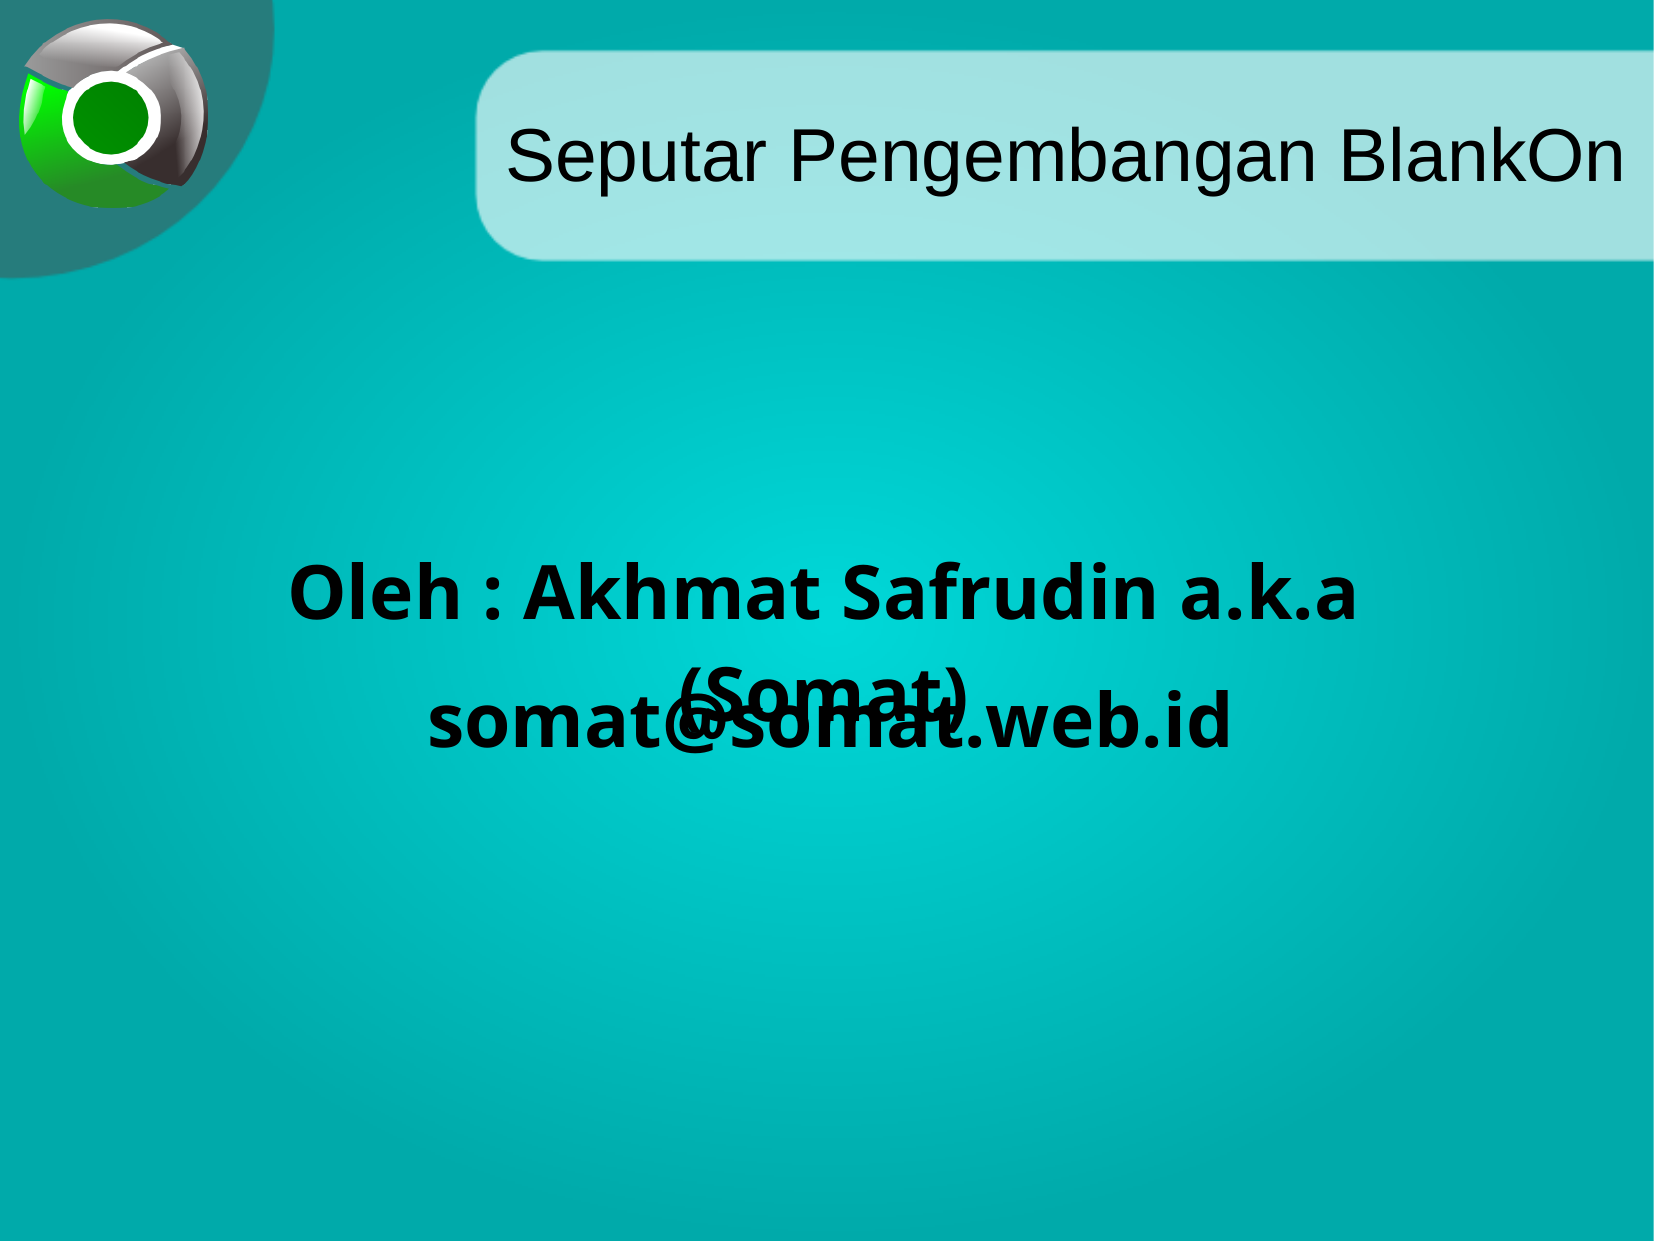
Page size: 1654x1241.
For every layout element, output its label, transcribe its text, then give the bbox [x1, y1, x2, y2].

list somat@somat.web.id [424, 667, 1238, 764]
list Oleh : Akhmat Safrudin a.k.a (Somat) [205, 538, 1443, 636]
picture [0, 0, 1654, 1241]
title Seputar Pengembangan BlankOn [505, 108, 1631, 203]
